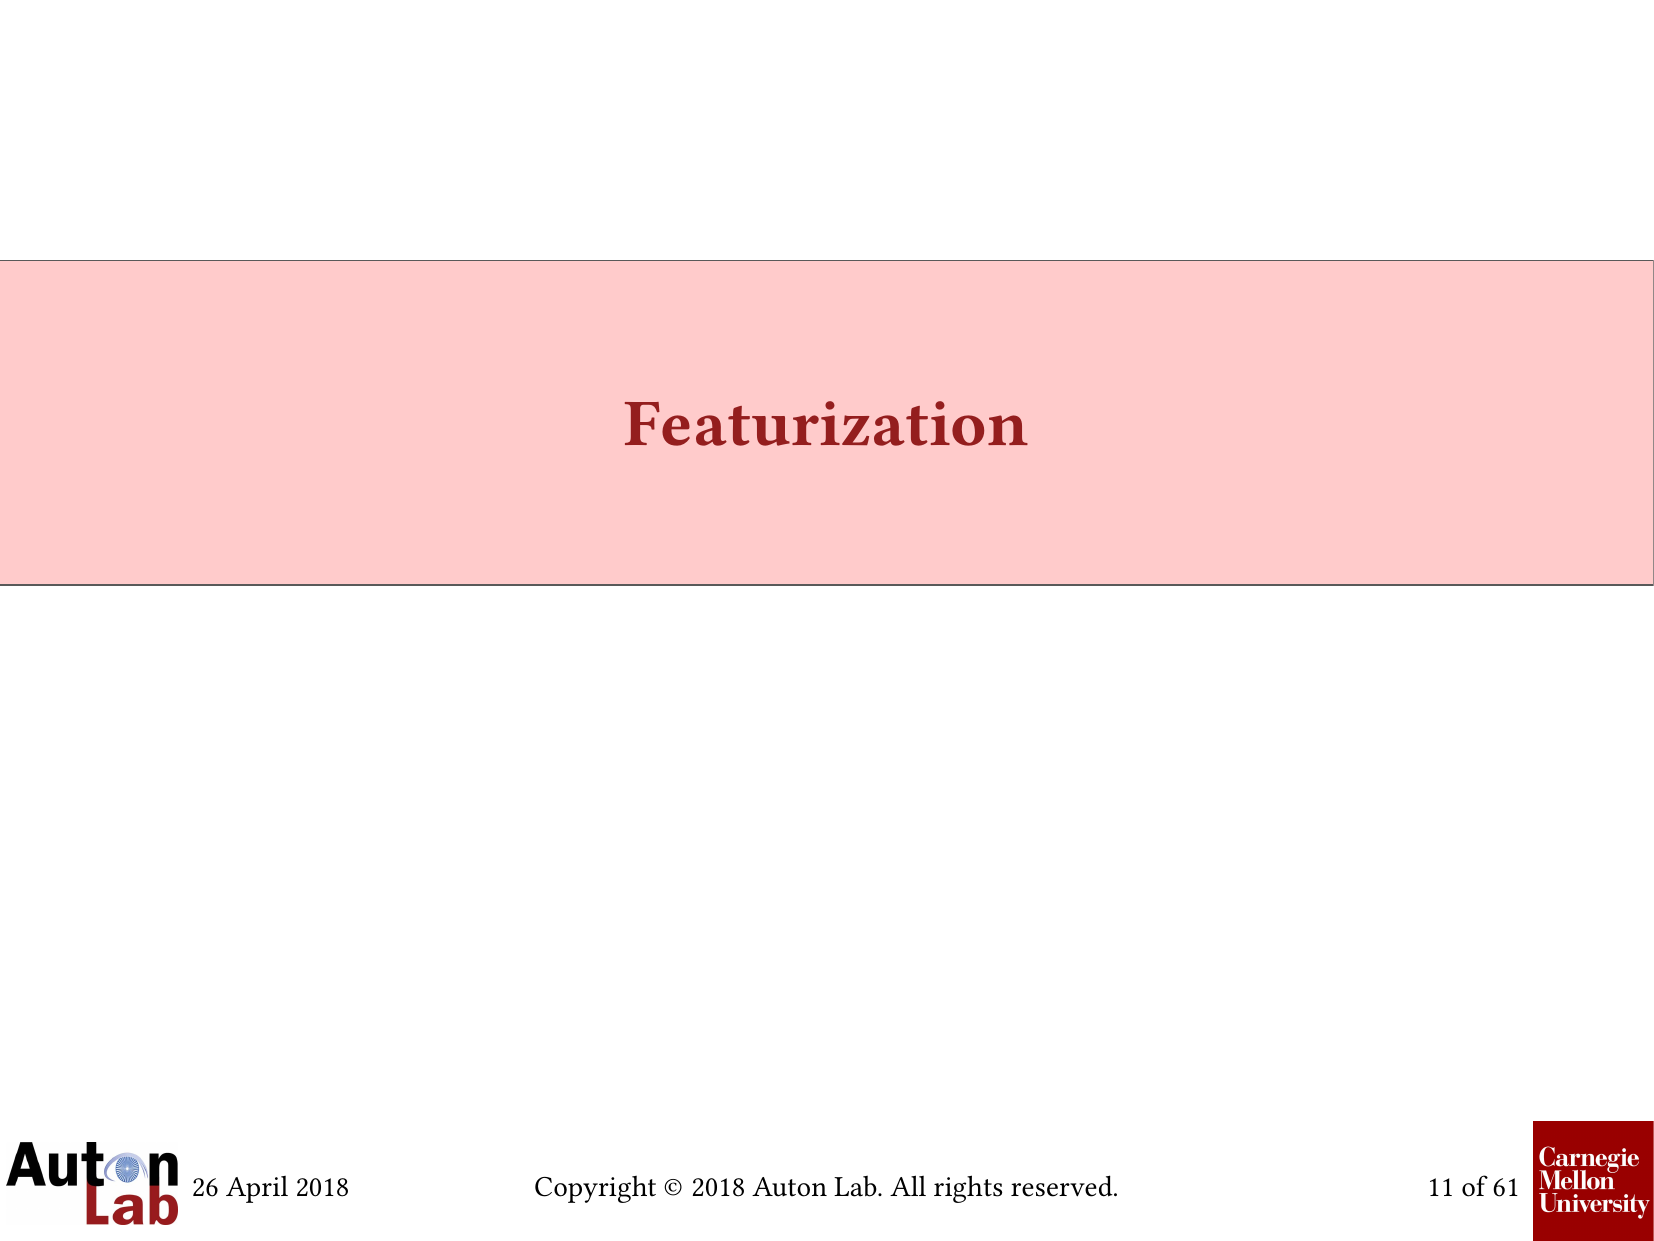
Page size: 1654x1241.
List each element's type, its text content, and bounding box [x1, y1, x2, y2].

picture [1533, 1121, 1654, 1241]
picture [6, 1142, 178, 1225]
title Featurization [16, 262, 1637, 586]
